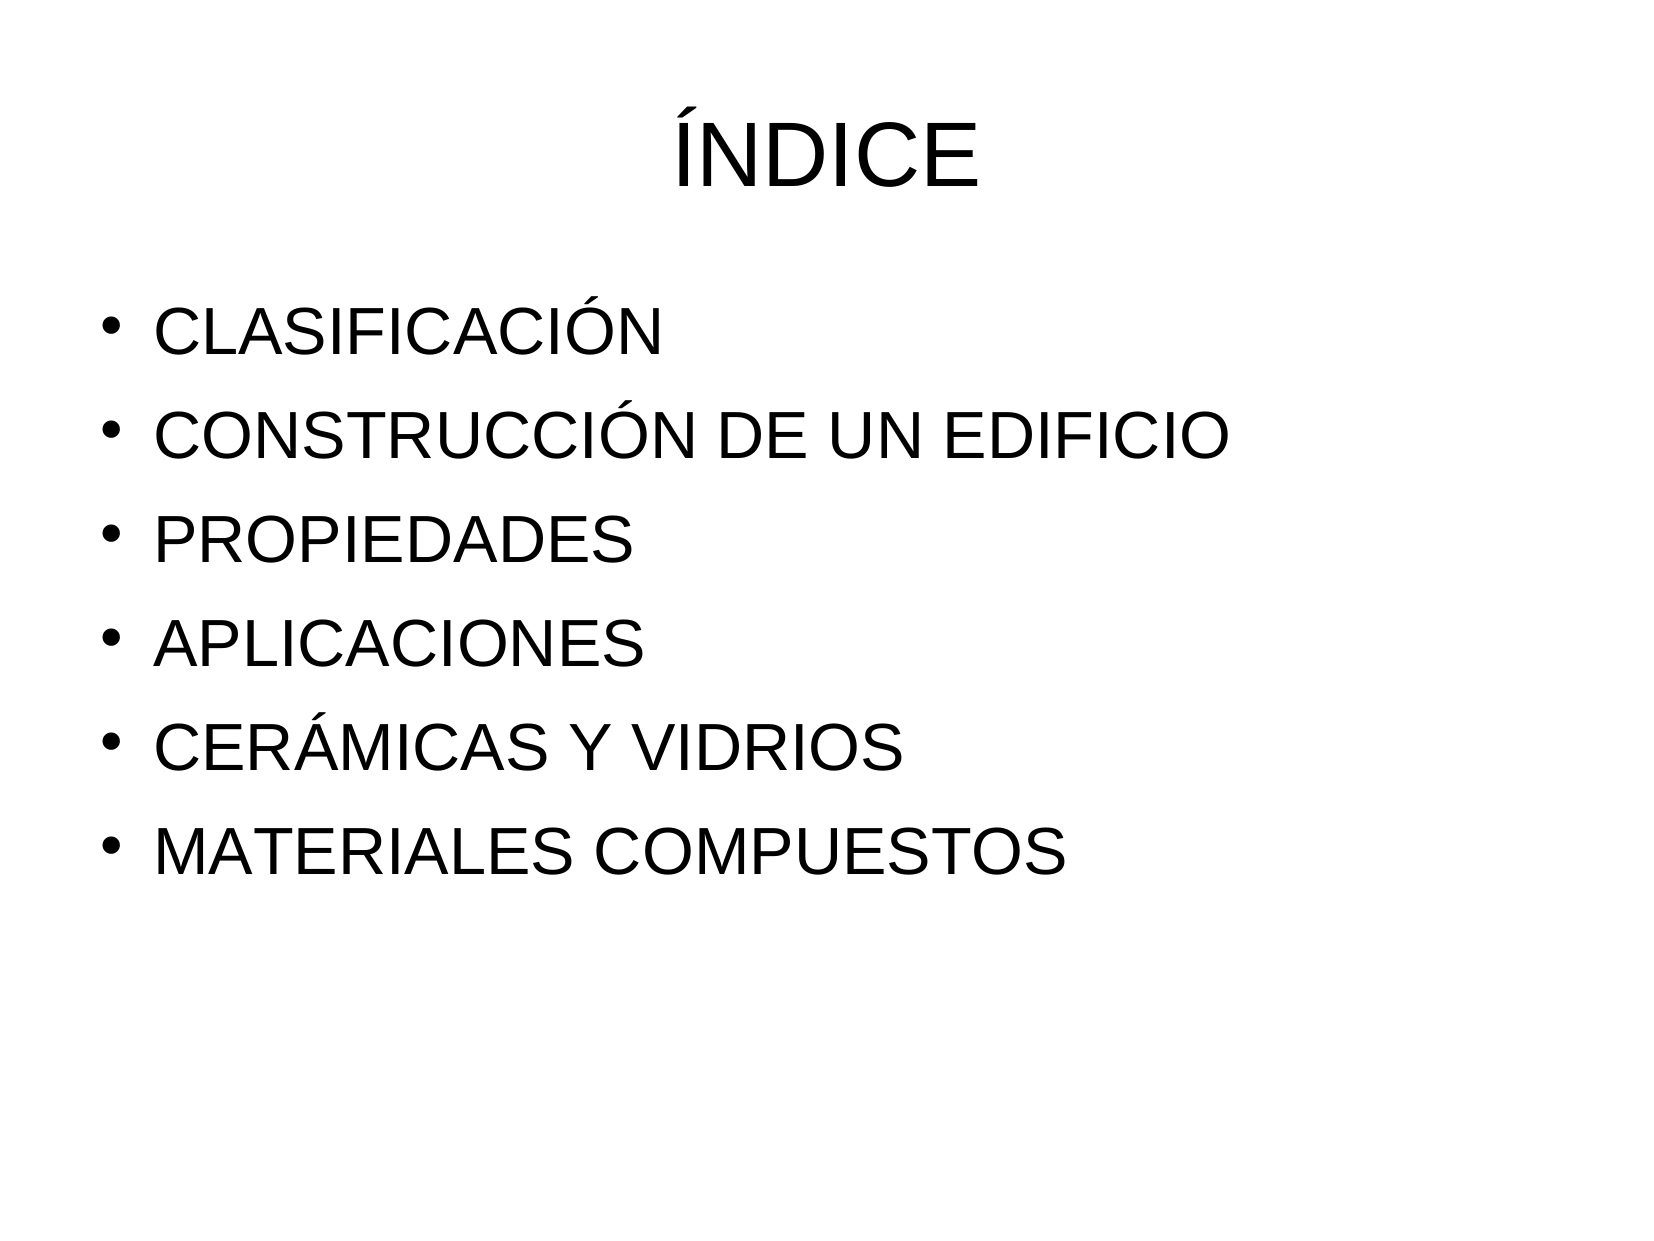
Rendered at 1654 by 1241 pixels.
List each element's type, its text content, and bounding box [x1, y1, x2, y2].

list CLASIFICACIÓN CONSTRUCCIÓN DE UN EDIFICIO PROPIEDADES APLICACIONES CERÁMICAS Y VIDRIOS MATERIALES COMPUESTOS [82, 290, 1571, 1109]
title ÍNDICE [82, 49, 1571, 257]
